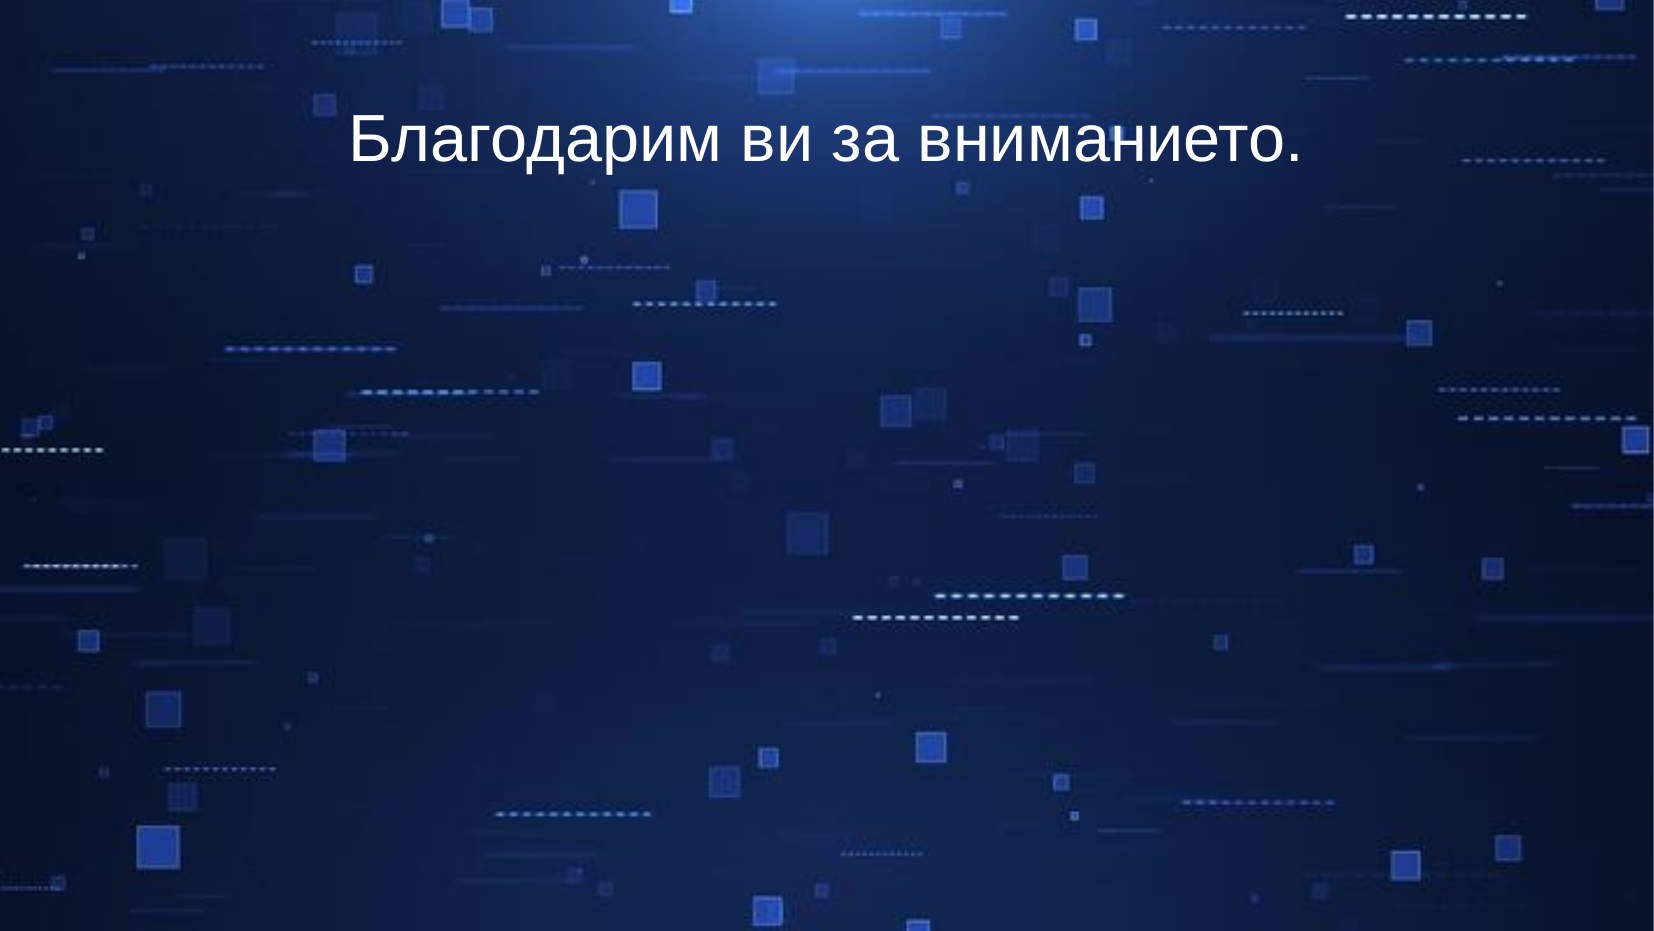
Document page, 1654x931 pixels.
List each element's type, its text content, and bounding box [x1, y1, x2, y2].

picture [0, 0, 1654, 931]
subtitle Благодарим ви за вниманието. [82, 37, 1571, 241]
